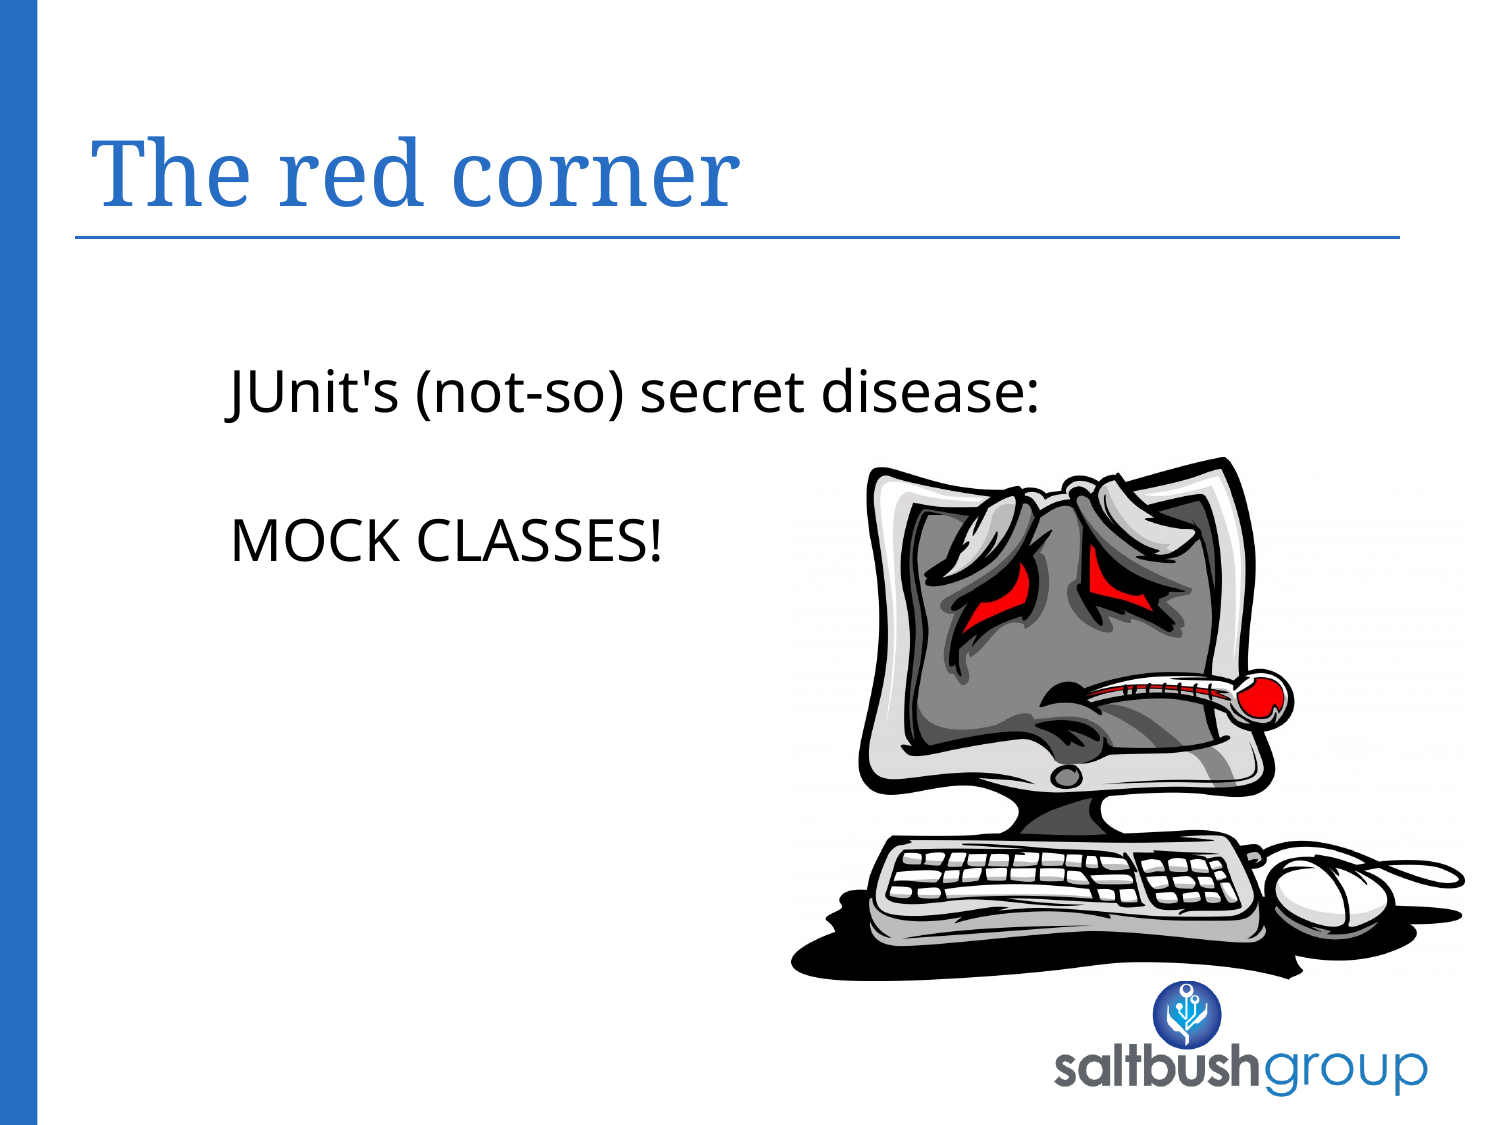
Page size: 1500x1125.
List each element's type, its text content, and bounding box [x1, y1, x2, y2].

title The red corner [75, 45, 1500, 233]
picture [791, 457, 1465, 1102]
list JUnit's (not-so) secret disease: MOCK CLASSES! [129, 354, 1347, 981]
